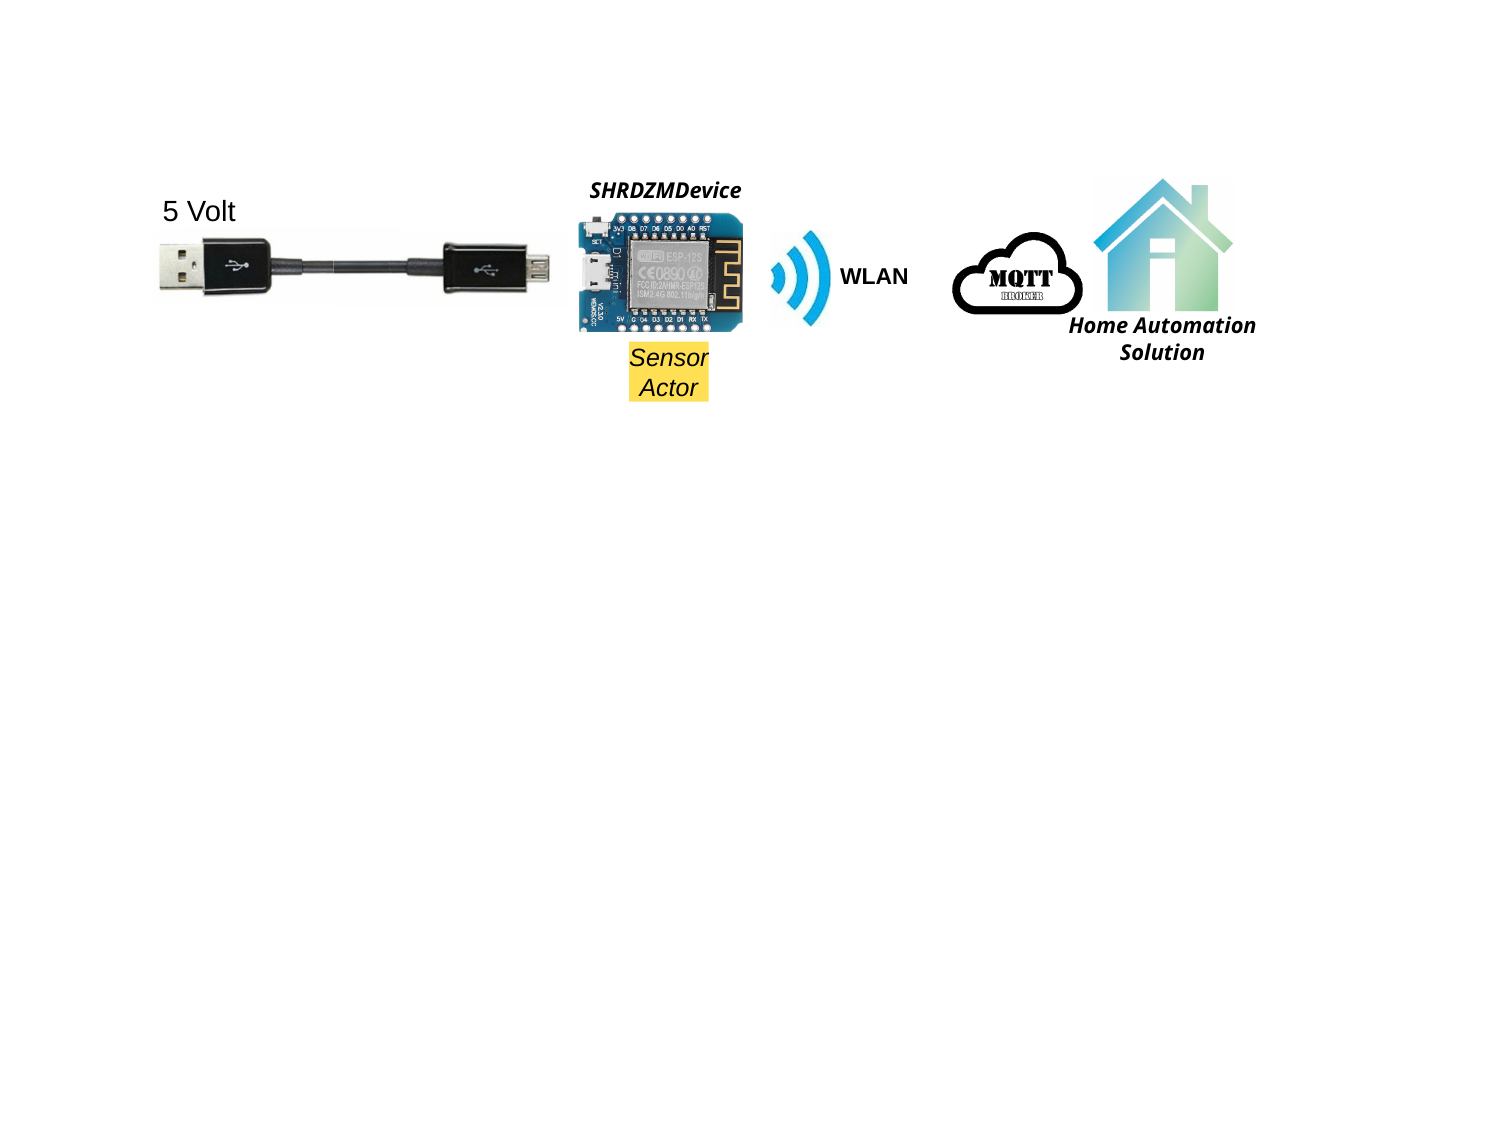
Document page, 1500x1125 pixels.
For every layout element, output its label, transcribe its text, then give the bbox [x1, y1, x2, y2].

picture [770, 230, 831, 327]
picture [950, 231, 1085, 316]
picture [153, 227, 567, 308]
text_box SHRDZMDevice [589, 177, 743, 204]
picture [578, 212, 743, 332]
text_box 5 Volt [162, 192, 237, 228]
text_box Sensor Actor [629, 341, 709, 402]
text_box WLAN [840, 261, 909, 290]
picture [1092, 177, 1234, 312]
text_box Home Automation Solution [1068, 312, 1258, 365]
